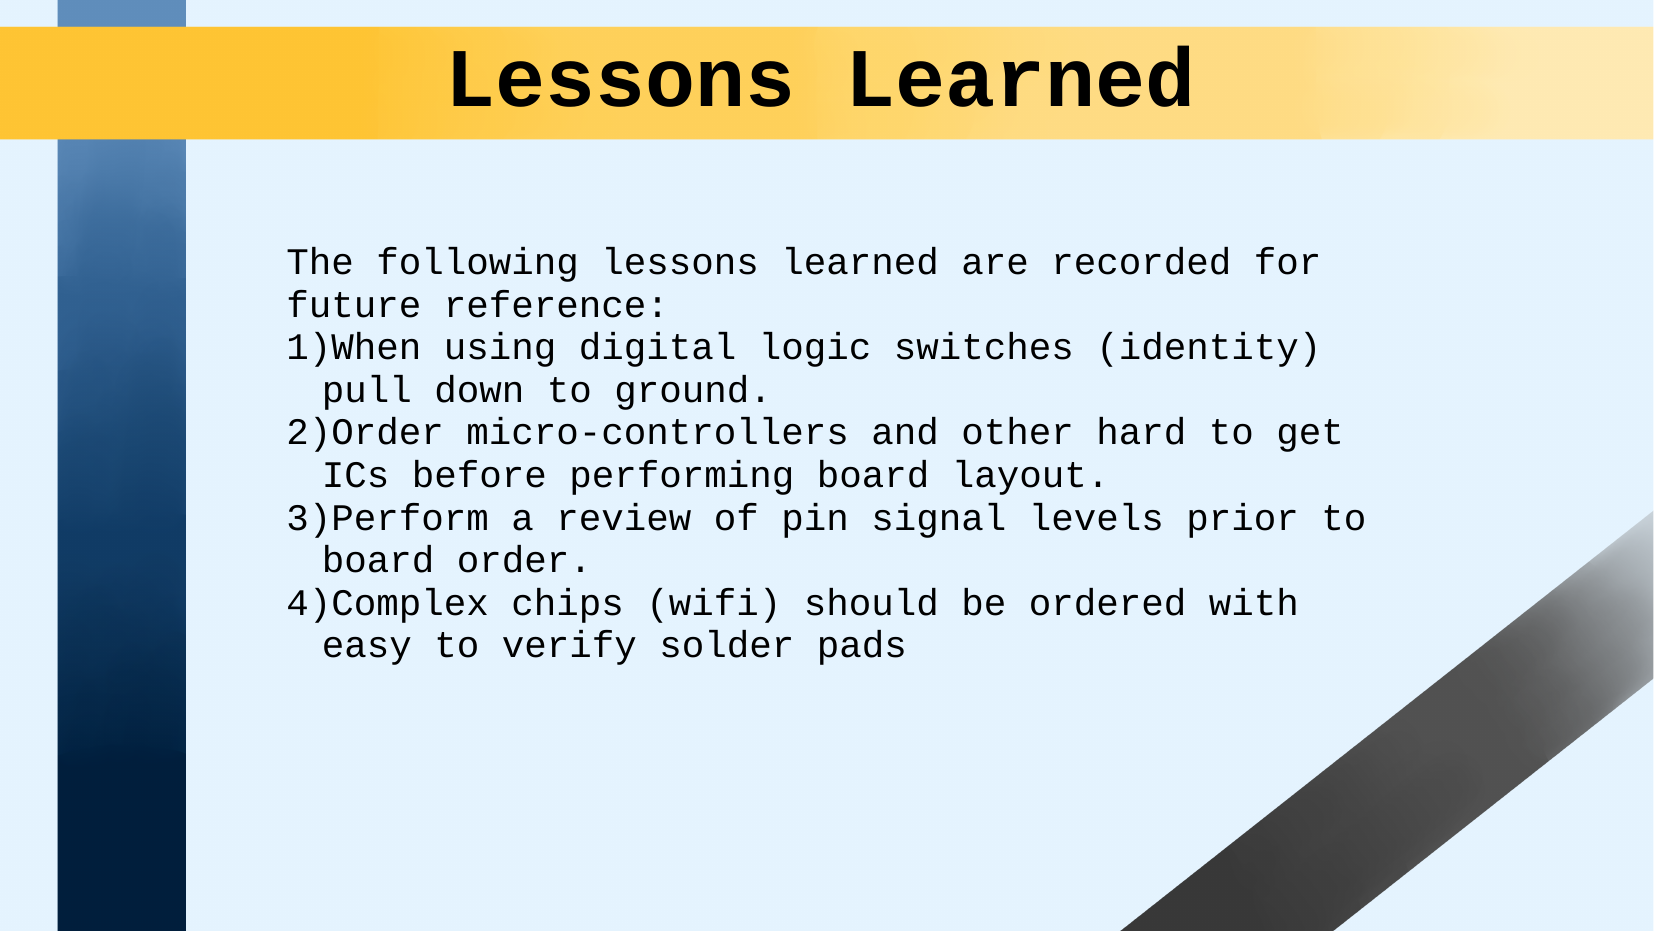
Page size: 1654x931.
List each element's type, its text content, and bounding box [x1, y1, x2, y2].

picture [0, 0, 1654, 931]
text_box Lessons Learned [200, 29, 1441, 139]
text_box The following lessons learned are recorded for future reference: When using digital logic switches (identity) pull down to ground. Order micro-controllers and other hard to get ICs before performing board layout. Perform a review of pin signal levels prior to board order. Complex chips (wifi) should be ordered with easy to verify solder pads [271, 236, 1418, 677]
